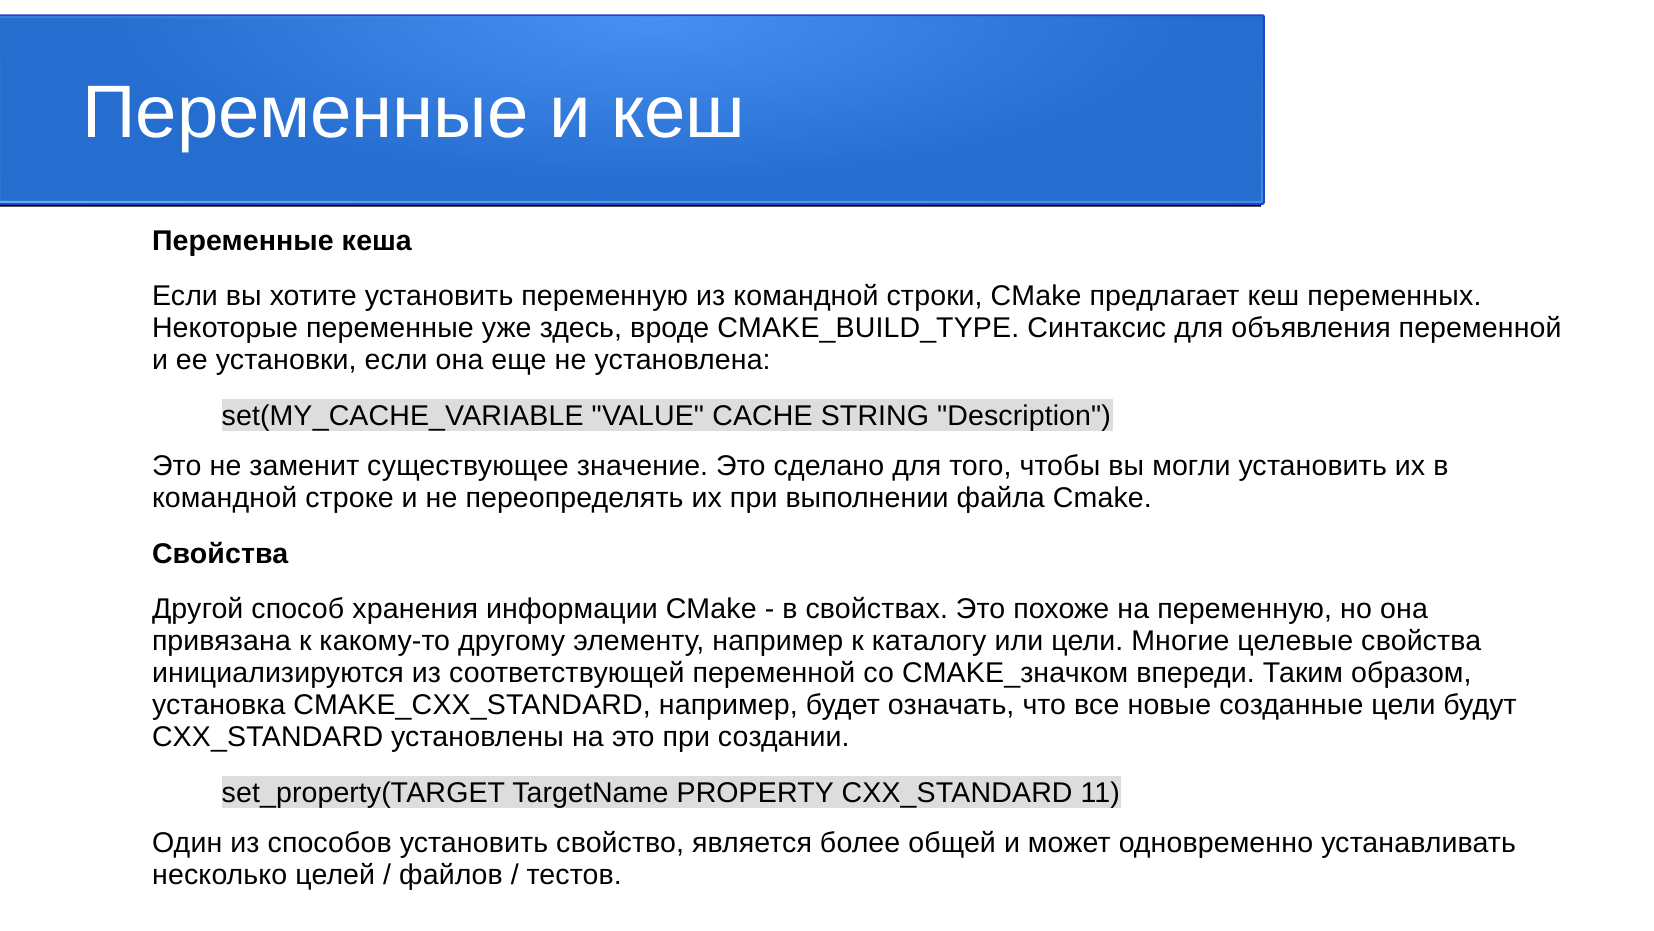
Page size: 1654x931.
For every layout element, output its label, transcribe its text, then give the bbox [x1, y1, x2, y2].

list Переменные кеша Если вы хотите установить переменную из командной строки, CMake предлагает кеш переменных. Некоторые переменные уже здесь, вроде CMAKE_BUILD_TYPE. Синтаксис для объявления переменной и ее установки, если она еще не установлена: set(MY_CACHE_VARIABLE "VALUE" CACHE STRING "Description") Это не заменит существующее значение. Это сделано для того, чтобы вы могли установить их в командной строке и не переопределять их при выполнении файла Cmake. Свойства Другой способ хранения информации CMake - в свойствах. Это похоже на переменную, но она привязана к какому-то другому элементу, например к каталогу или цели. Многие целевые свойства инициализируются из соответствующей переменной со CMAKE_значком впереди. Таким образом, установка CMAKE_CXX_STANDARD, например, будет означать, что все новые созданные цели будут CXX_STANDARD установлены на это при создании. set_property(TARGET TargetName PROPERTY CXX_STANDARD 11) Один из способов установить свойство, является более общей и может одновременно устанавливать несколько целей / файлов / тестов. [82, 224, 1571, 898]
title Переменные и кеш [82, 35, 1235, 189]
